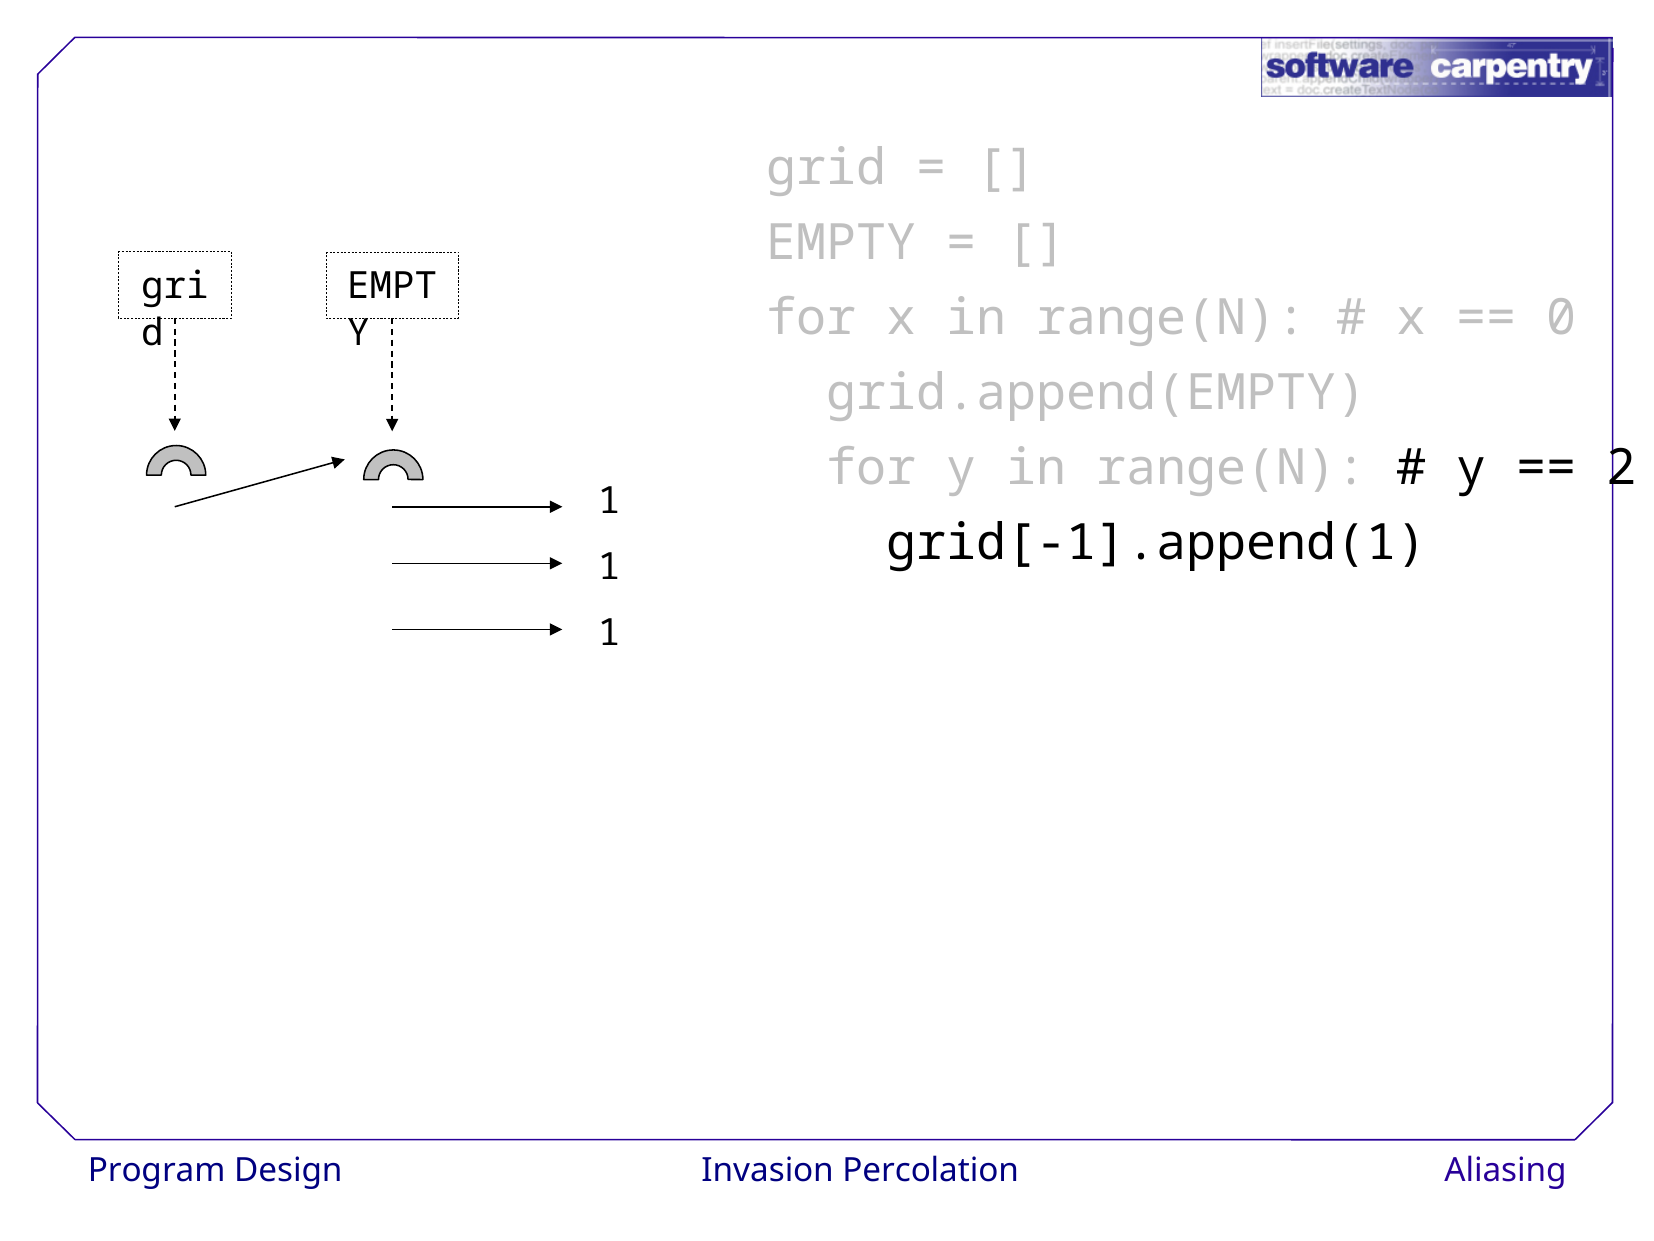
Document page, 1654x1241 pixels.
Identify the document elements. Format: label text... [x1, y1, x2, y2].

text_box grid = [] EMPTY = [] for x in range(N): # x == 0 grid.append(EMPTY) for y in range(N): # y == 2 grid[-1].append(1) [751, 112, 1432, 999]
text_box 1 [571, 459, 647, 535]
table_header [147, 475, 207, 550]
text_box EMPTY [326, 251, 459, 319]
text_box [363, 449, 423, 480]
text_box [146, 445, 206, 476]
table_cell [364, 630, 424, 706]
text_box 1 [571, 535, 647, 591]
table_cell [364, 555, 424, 630]
table_header [364, 479, 424, 555]
text_box grid [118, 251, 232, 318]
text_box 1 [571, 591, 647, 667]
picture [1261, 39, 1613, 97]
